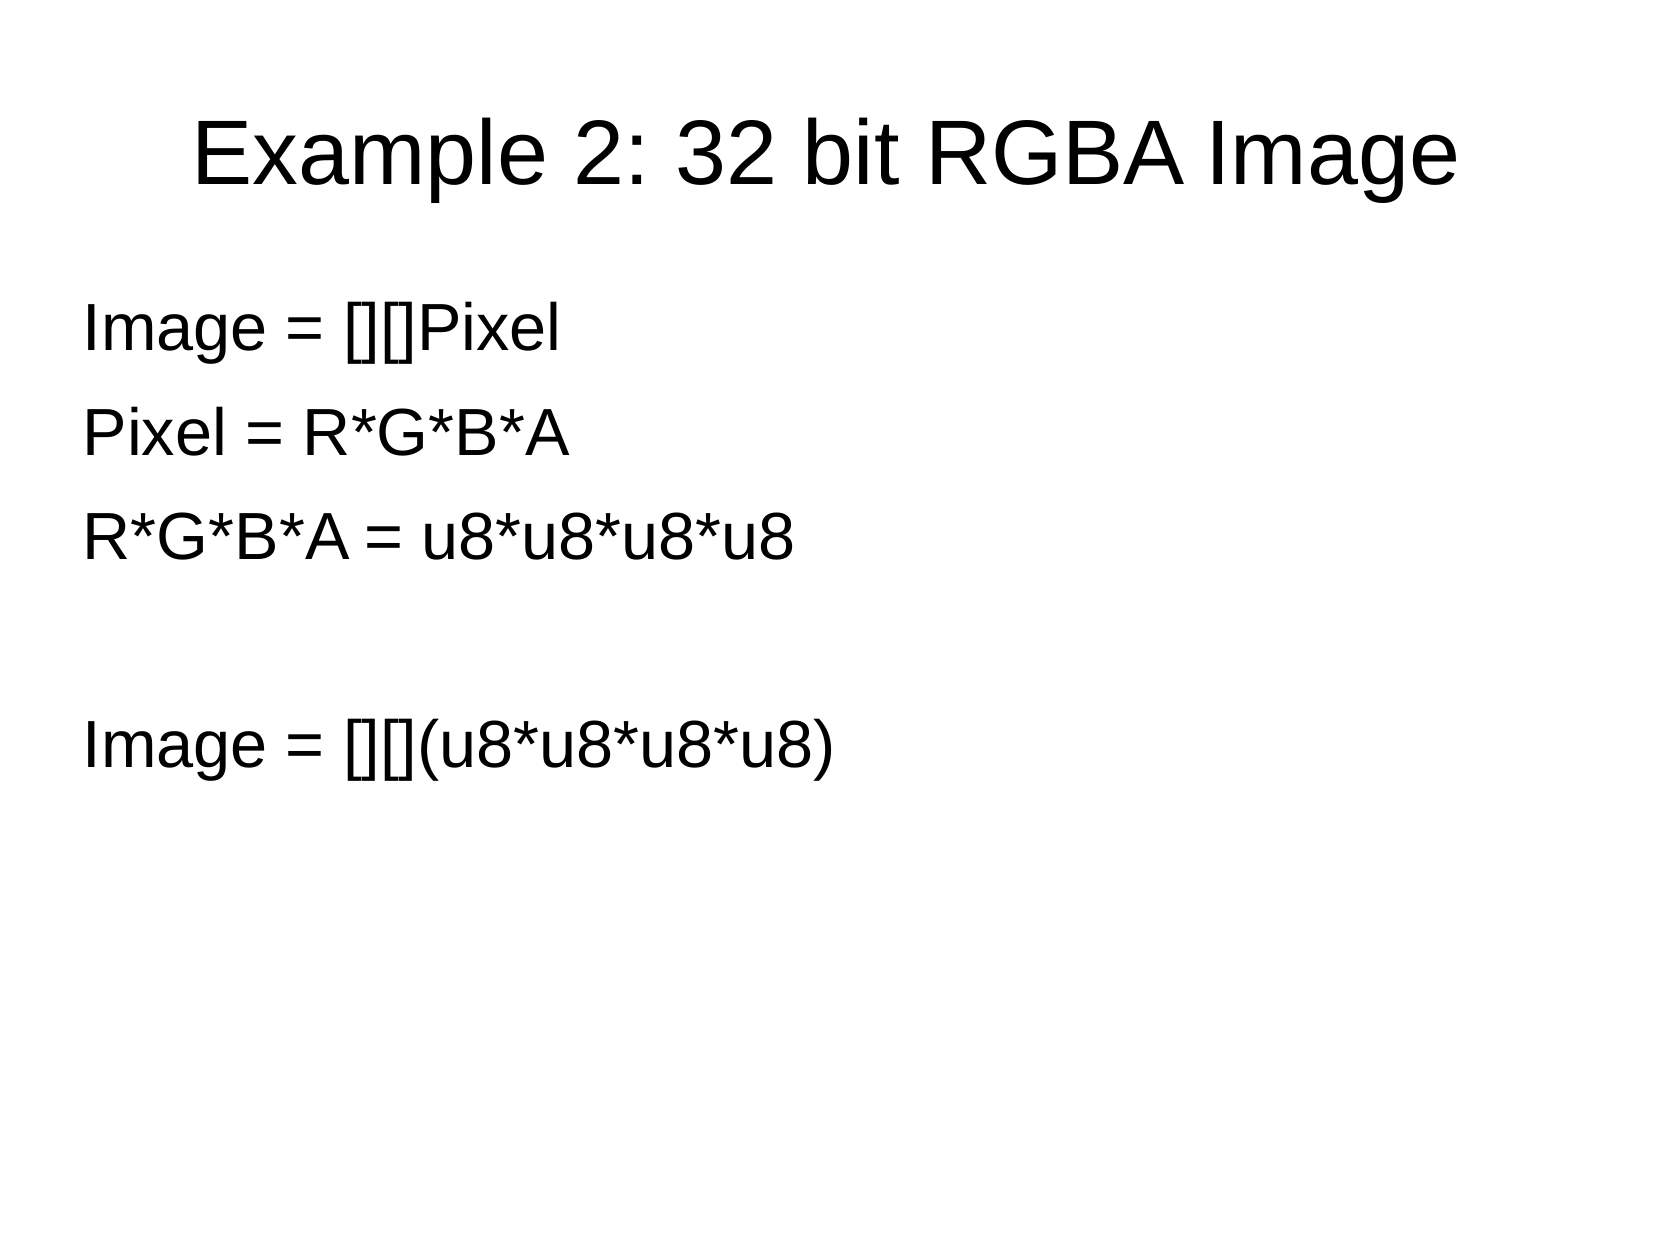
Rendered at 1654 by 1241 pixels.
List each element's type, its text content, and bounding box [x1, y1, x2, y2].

title Example 2: 32 bit RGBA Image [82, 49, 1571, 257]
list Image = [][]Pixel Pixel = R*G*B*A R*G*B*A = u8*u8*u8*u8 Image = [][](u8*u8*u8*u8) [82, 290, 1571, 1010]
